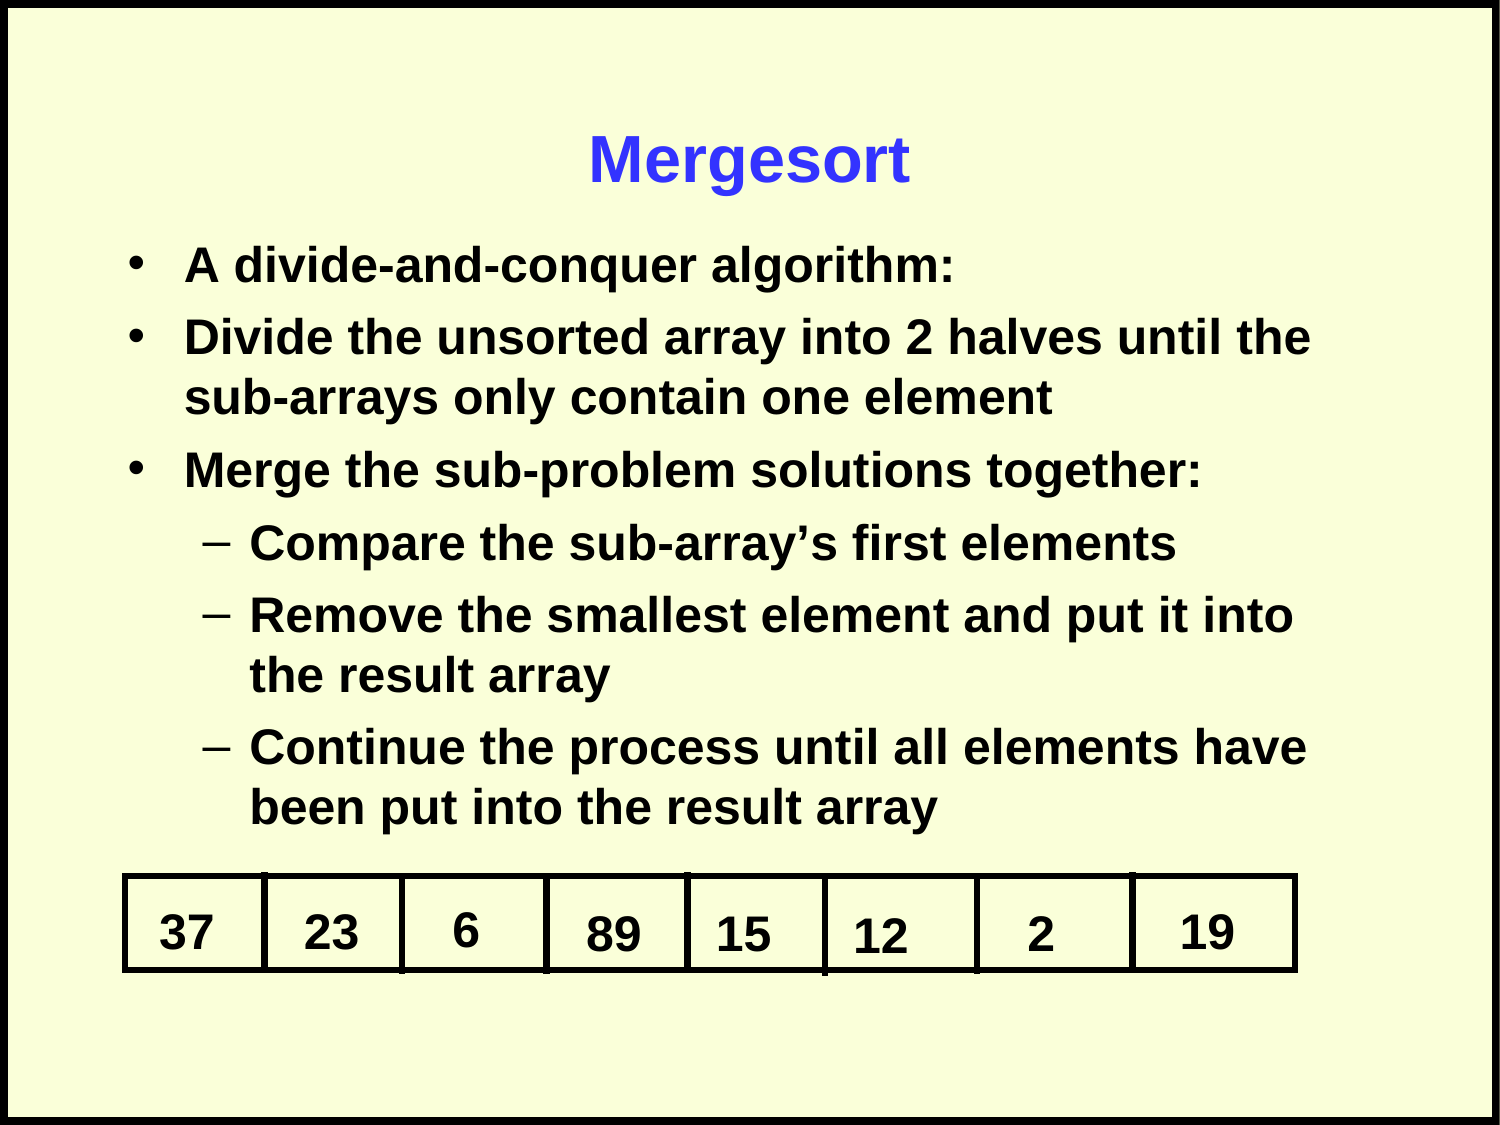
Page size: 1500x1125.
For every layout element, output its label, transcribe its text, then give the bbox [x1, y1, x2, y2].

title Mergesort [112, 99, 1388, 213]
text_box 89 [570, 893, 657, 970]
text_box 12 [838, 895, 924, 972]
text_box 6 [437, 889, 496, 966]
list A divide-and-conquer algorithm: Divide the unsorted array into 2 halves until the sub-arrays only contain one element Merge the sub-problem solutions together: Compare the sub-array’s first elements Remove the smallest element and put it into the result array Continue the process until all elements have been put into the result array [112, 224, 1388, 901]
text_box 2 [1012, 893, 1071, 970]
text_box 15 [700, 893, 787, 970]
text_box 37 [144, 891, 230, 968]
text_box 23 [288, 891, 375, 968]
text_box 19 [1164, 891, 1251, 968]
